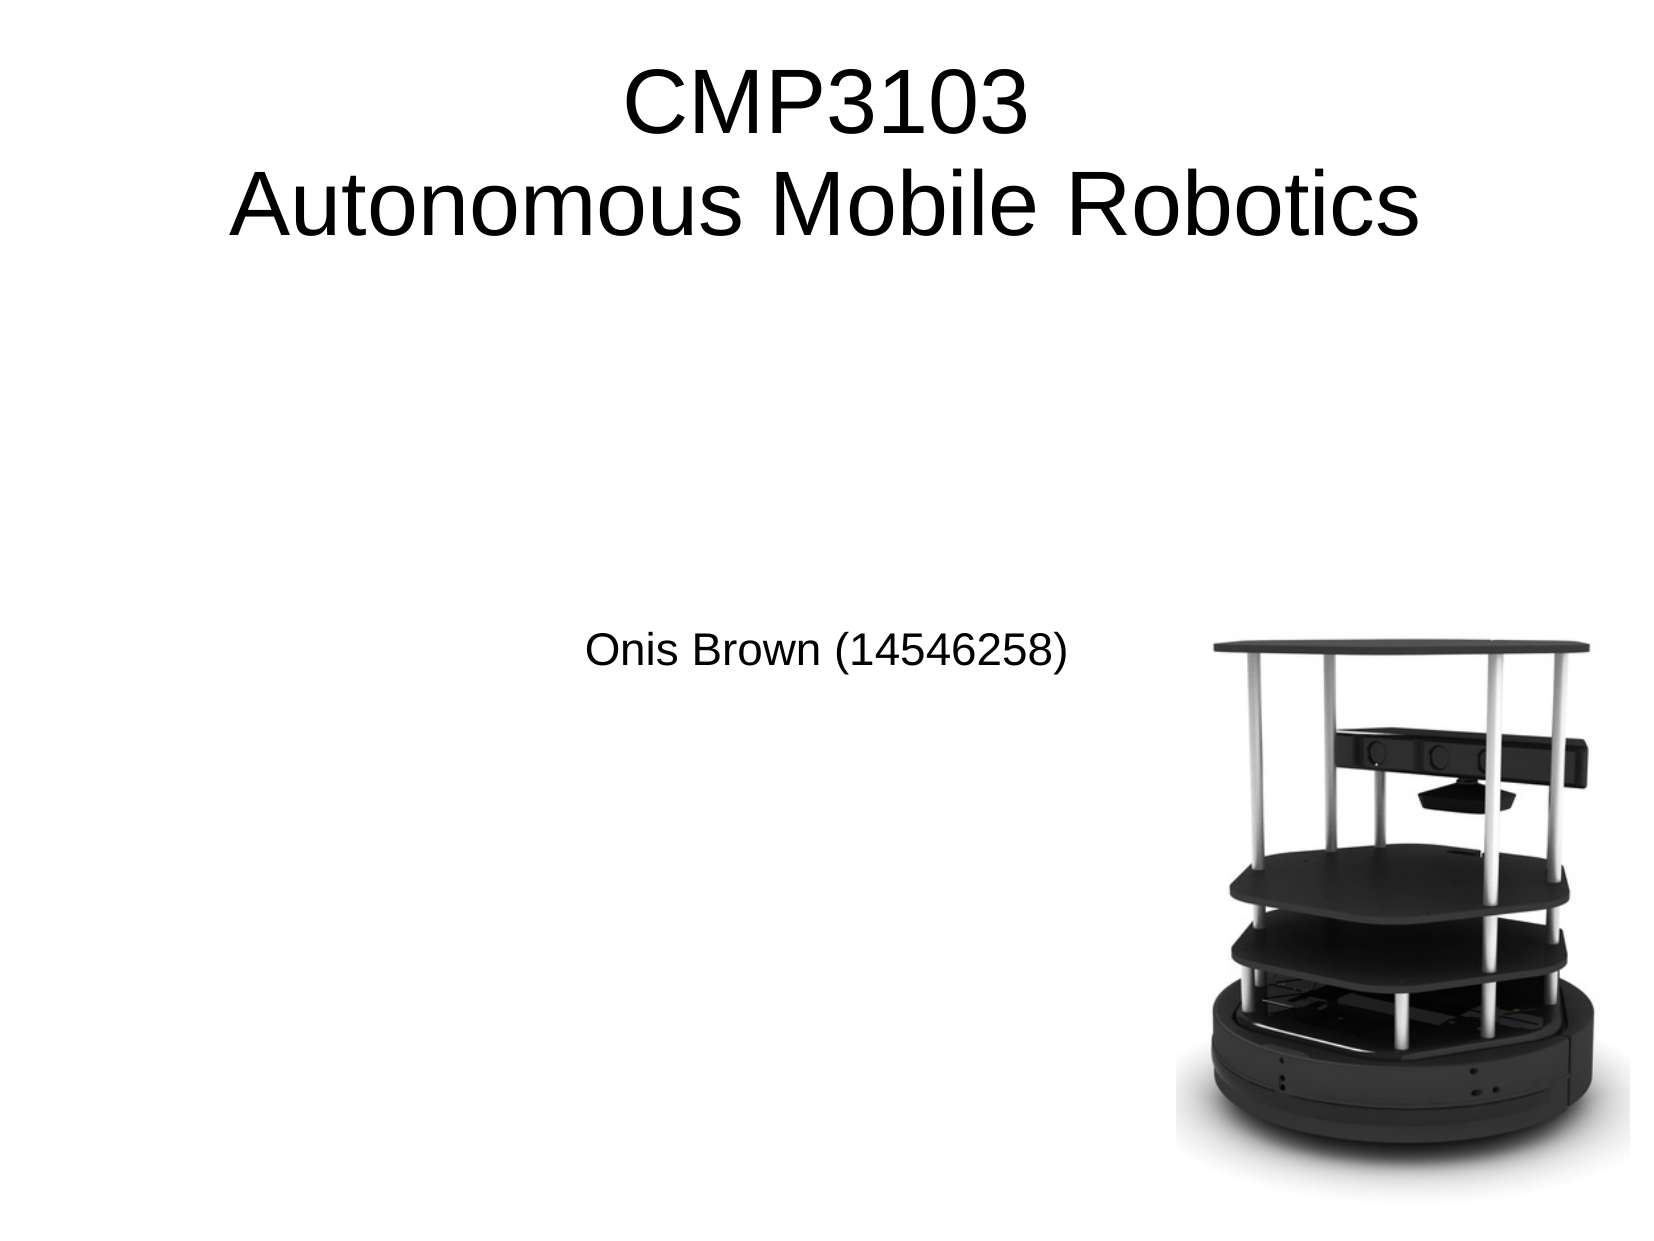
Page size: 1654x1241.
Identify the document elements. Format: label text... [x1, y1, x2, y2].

picture [1176, 578, 1630, 1213]
subtitle Onis Brown (14546258) [82, 290, 1571, 1010]
title CMP3103 Autonomous Mobile Robotics [82, 49, 1571, 257]
